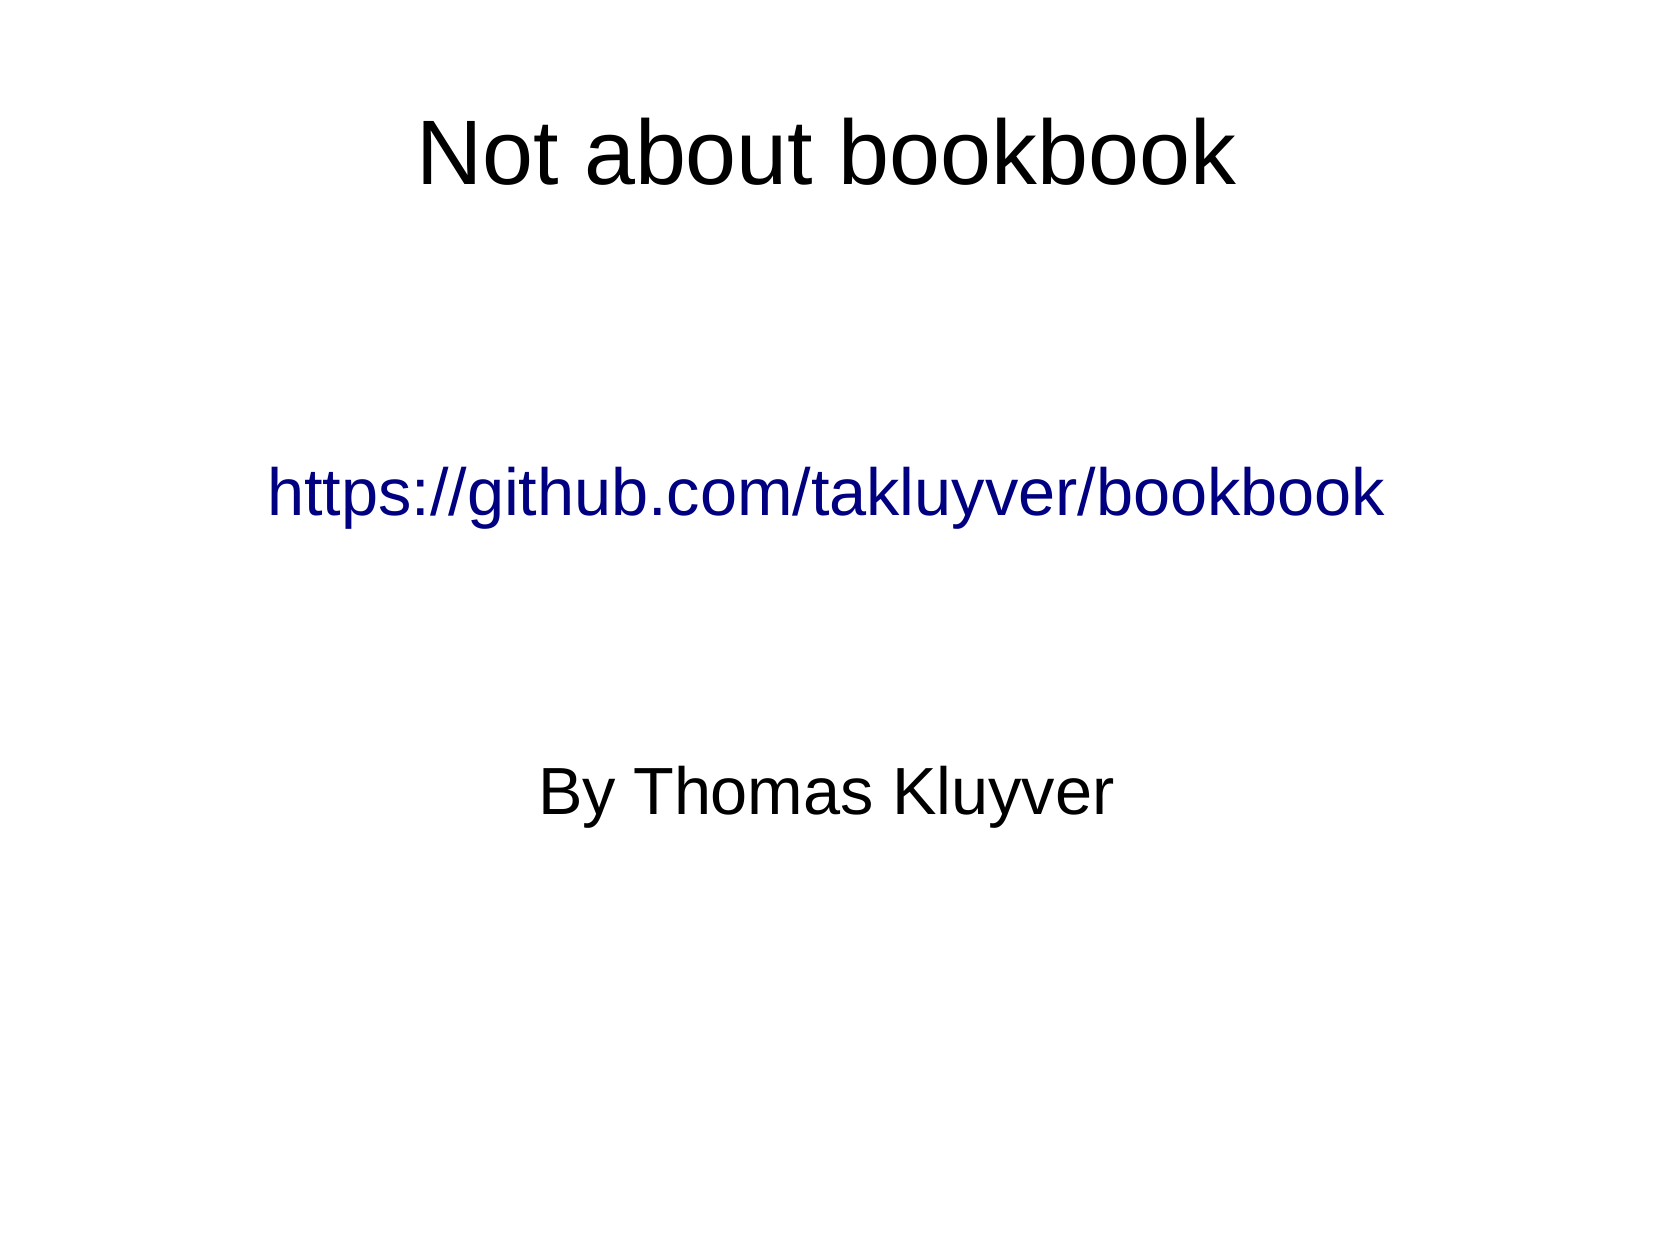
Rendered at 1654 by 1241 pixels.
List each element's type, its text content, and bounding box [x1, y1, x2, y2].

subtitle https://github.com/takluyver/bookbook By Thomas Kluyver [82, 49, 1571, 1010]
